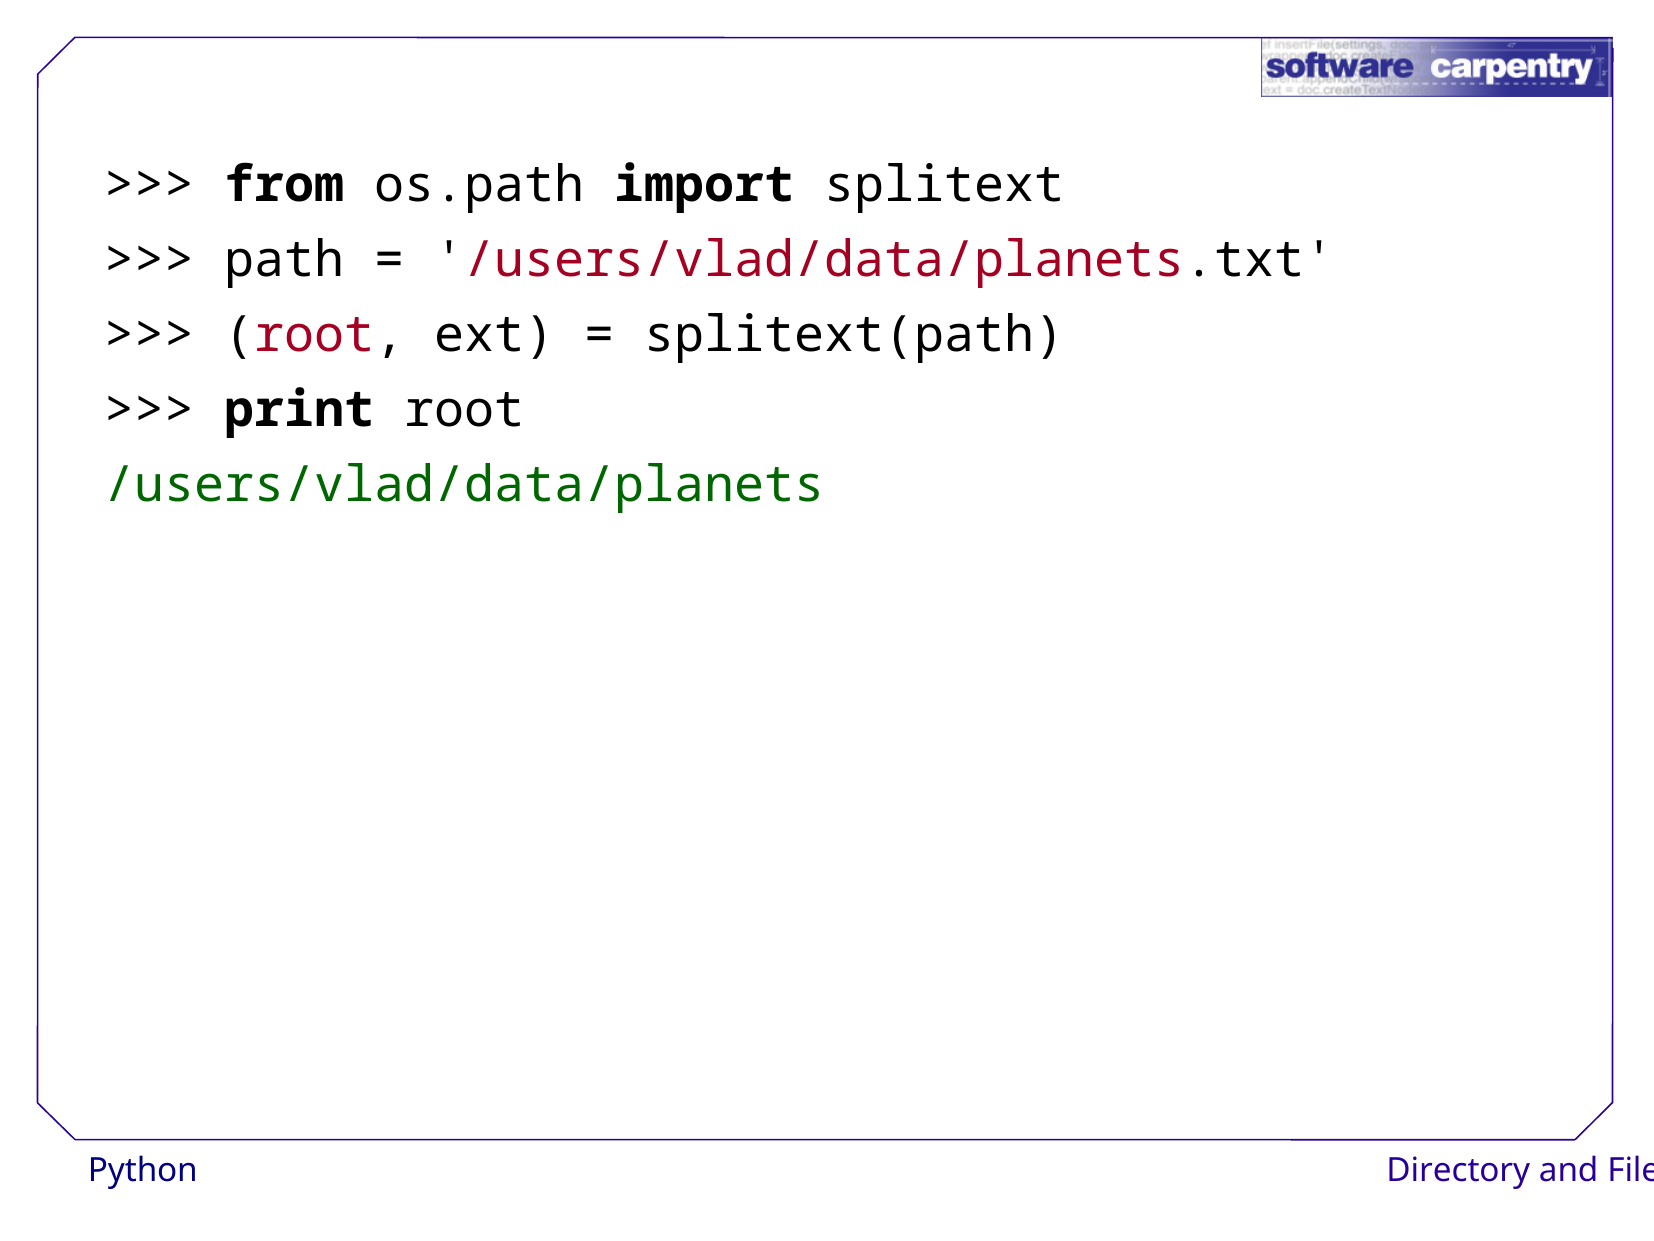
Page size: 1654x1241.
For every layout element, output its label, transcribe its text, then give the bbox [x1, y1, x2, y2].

text_box >>> from os.path import splitext >>> path = '/users/vlad/data/planets.txt' >>> (root, ext) = splitext(path) >>> print root /users/vlad/data/planets [89, 128, 1512, 1037]
picture [1261, 39, 1613, 97]
